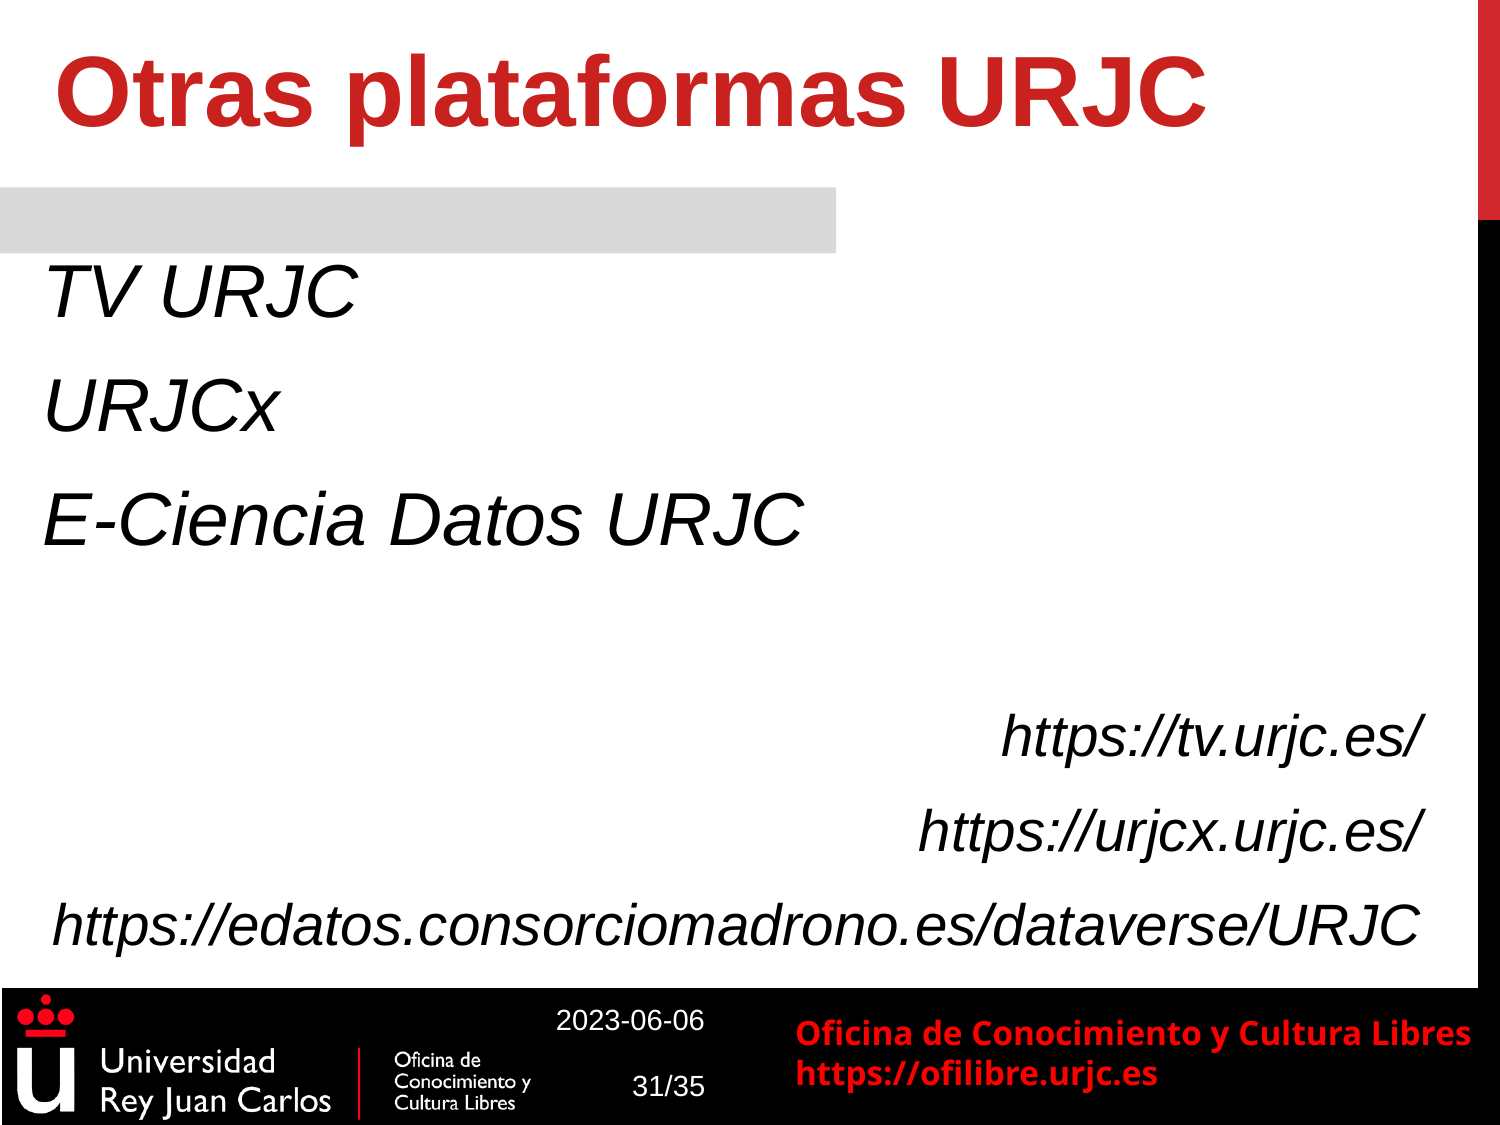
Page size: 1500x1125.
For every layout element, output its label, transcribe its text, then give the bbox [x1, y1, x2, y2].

title [127, 156, 1276, 242]
text_box Otras plataformas URJC [40, 28, 1316, 156]
text_box TV URJC URJCx E-Ciencia Datos URJC https://tv.urjc.es/ https://urjcx.urjc.es/ https://edatos.consorciomadrono.es/dataverse/URJC [27, 242, 1438, 966]
picture [17, 994, 531, 1120]
